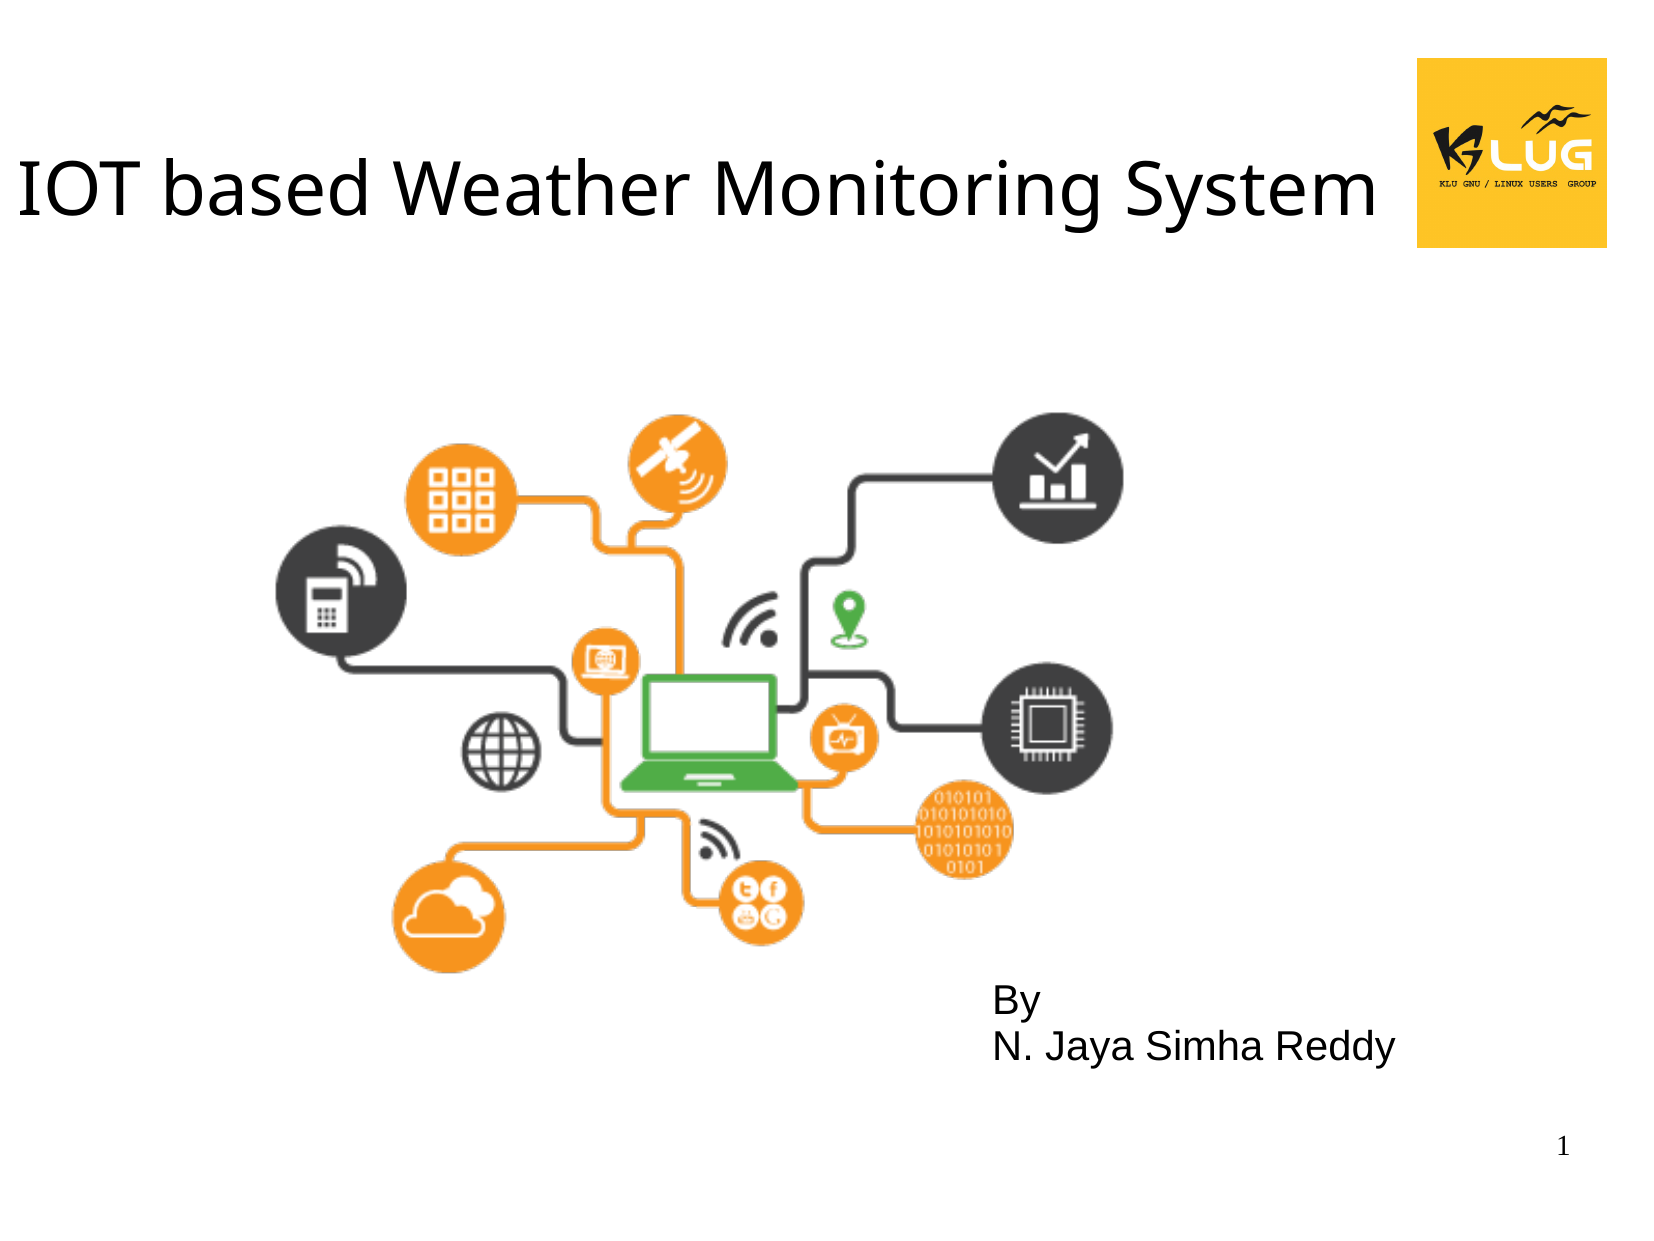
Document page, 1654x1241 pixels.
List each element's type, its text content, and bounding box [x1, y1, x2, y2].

picture [262, 401, 1134, 992]
title IOT based Weather Monitoring System [0, 82, 1453, 290]
subtitle By N. Jaya Simha Reddy [992, 944, 1654, 1241]
picture [1417, 58, 1607, 249]
